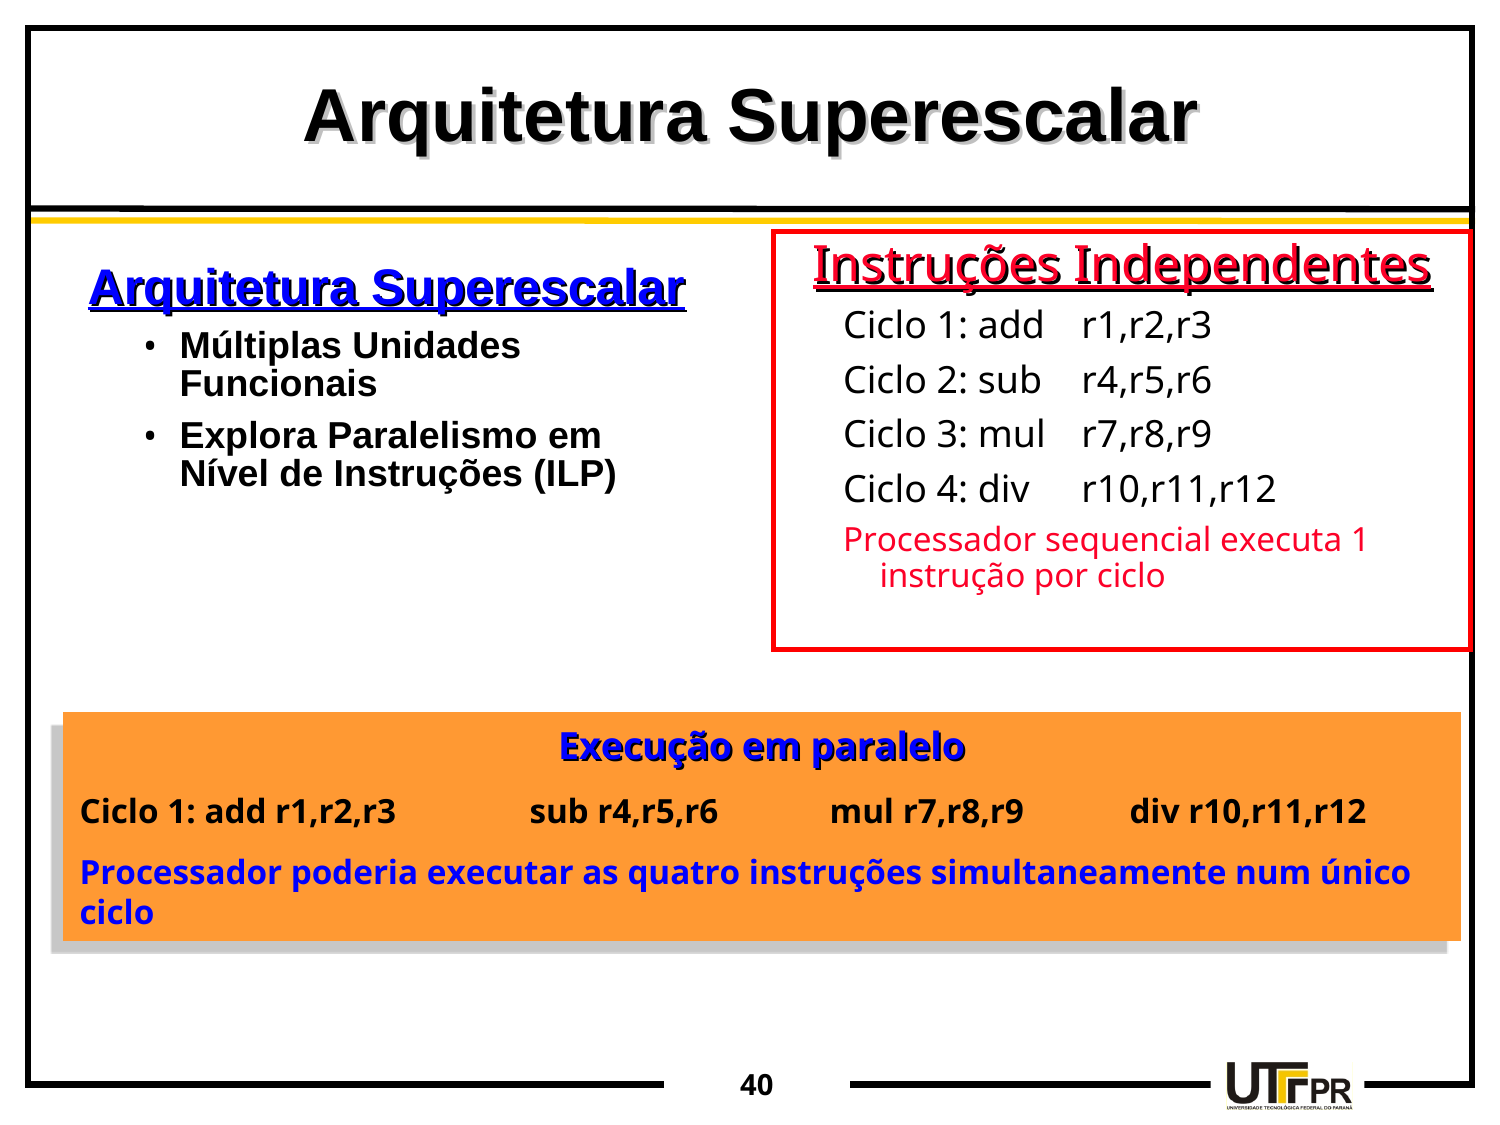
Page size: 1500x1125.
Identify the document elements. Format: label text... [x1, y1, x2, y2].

picture [1226, 1062, 1353, 1110]
title Arquitetura Superescalar [281, 73, 1221, 168]
text_box Execução em paralelo Ciclo 1: add r1,r2,r3 sub r4,r5,r6 mul r7,r8,r9 div r10,r11,r12 Processador poderia executar as quatro instruções simultaneamente num único ciclo [64, 714, 1459, 939]
list Arquitetura Superescalar Múltiplas Unidades Funcionais Explora Paralelismo em Nível de Instruções (ILP) [72, 257, 715, 669]
text_box Instruções Independentes Ciclo 1: add r1,r2,r3 Ciclo 2: sub r4,r5,r6 Ciclo 3: mul r7,r8,r9 Ciclo 4: div r10,r11,r12 Processador sequencial executa 1 instrução por ciclo [773, 231, 1471, 650]
